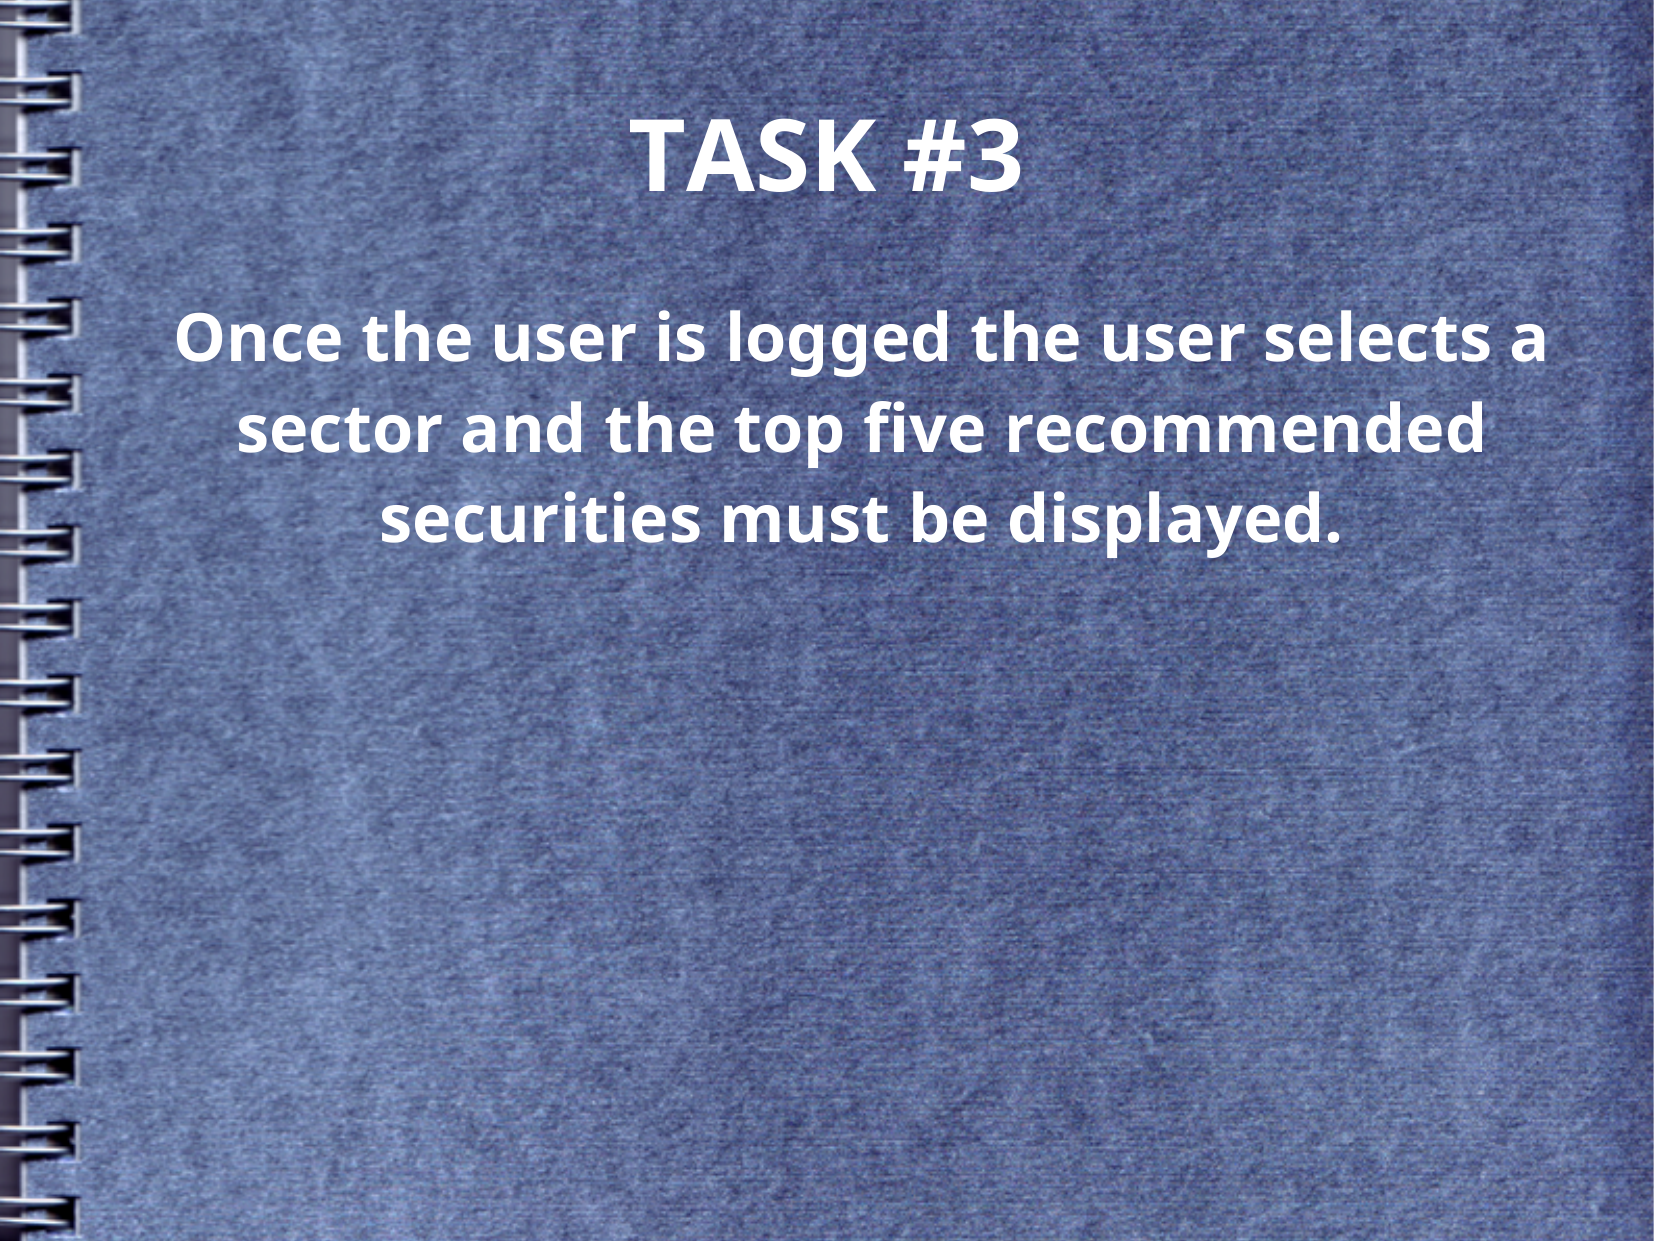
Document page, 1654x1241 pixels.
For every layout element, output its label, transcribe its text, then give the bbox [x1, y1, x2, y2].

list Once the user is logged the user selects a sector and the top five recommended securities must be displayed. [82, 290, 1571, 1109]
picture [0, 0, 1654, 1241]
title TASK #3 [82, 49, 1571, 257]
